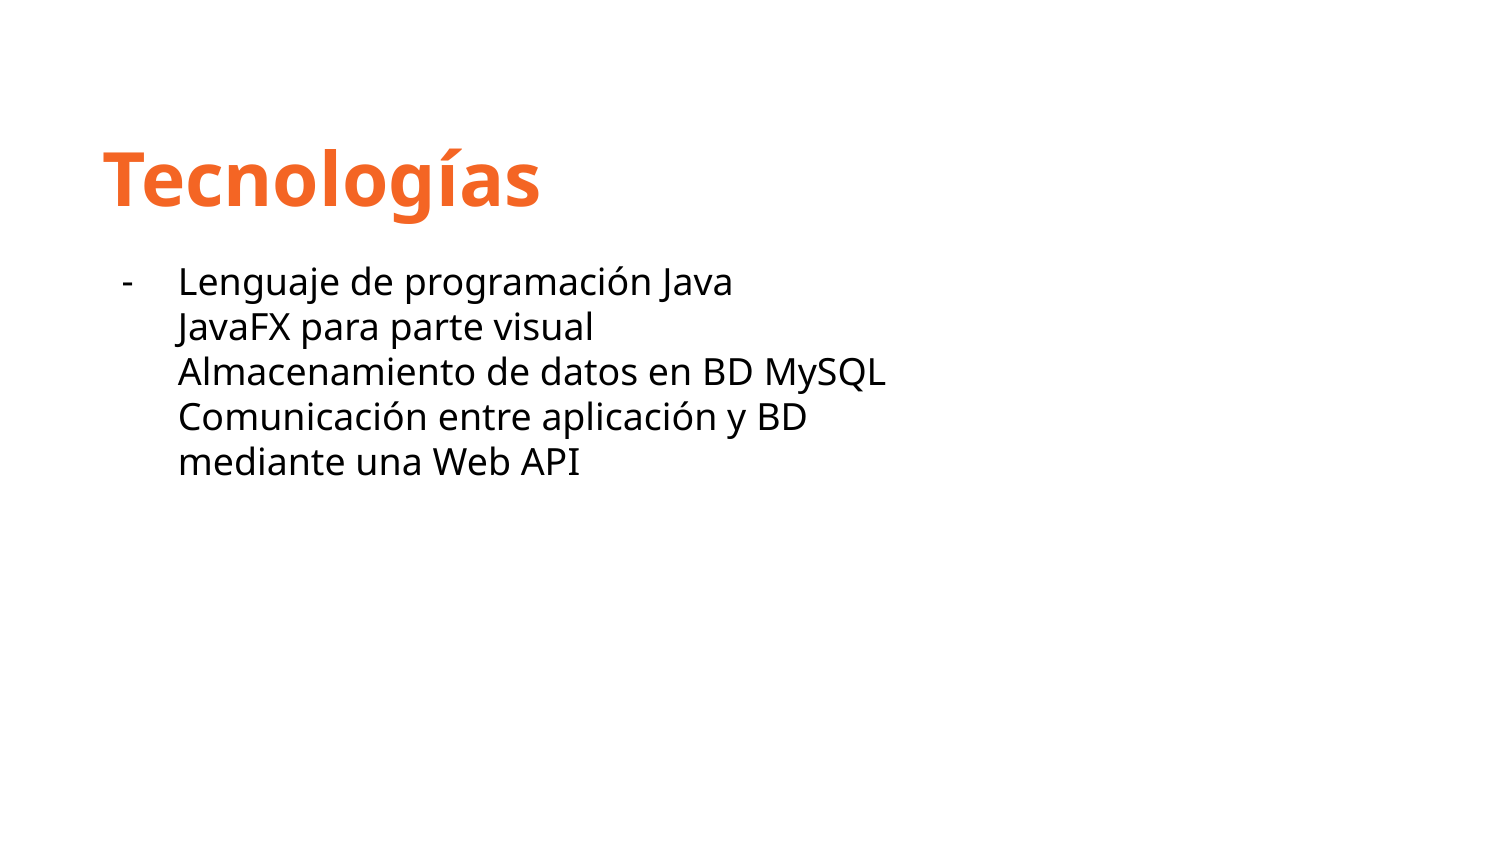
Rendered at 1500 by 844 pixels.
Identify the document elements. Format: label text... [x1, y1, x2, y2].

title Lenguaje de programación Java JavaFX para parte visual Almacenamiento de datos en BD MySQL Comunicación entre aplicación y BD mediante una Web API [87, 242, 941, 746]
title Tecnologías [87, 116, 941, 242]
